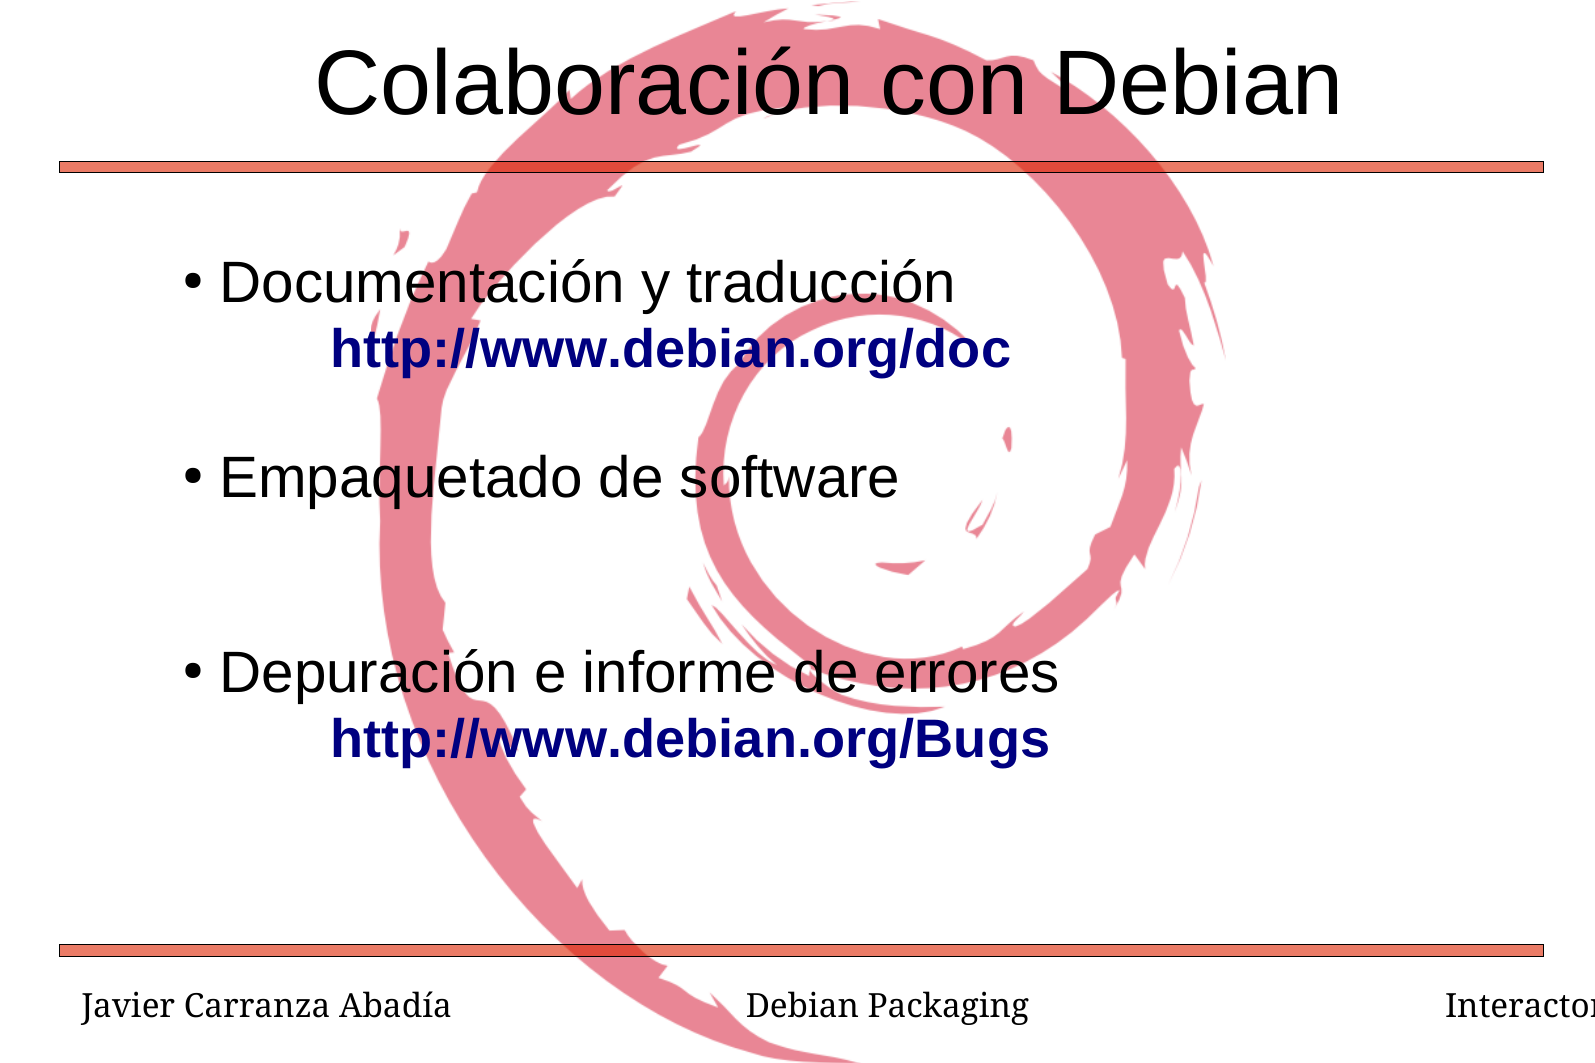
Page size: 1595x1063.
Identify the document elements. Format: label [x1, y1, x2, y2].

picture [371, 1, 1226, 161]
picture [371, 957, 1226, 1063]
text_box [59, 944, 1544, 957]
picture [371, 1001, 377, 1015]
text_box [59, 161, 1544, 173]
picture [371, 173, 1226, 944]
